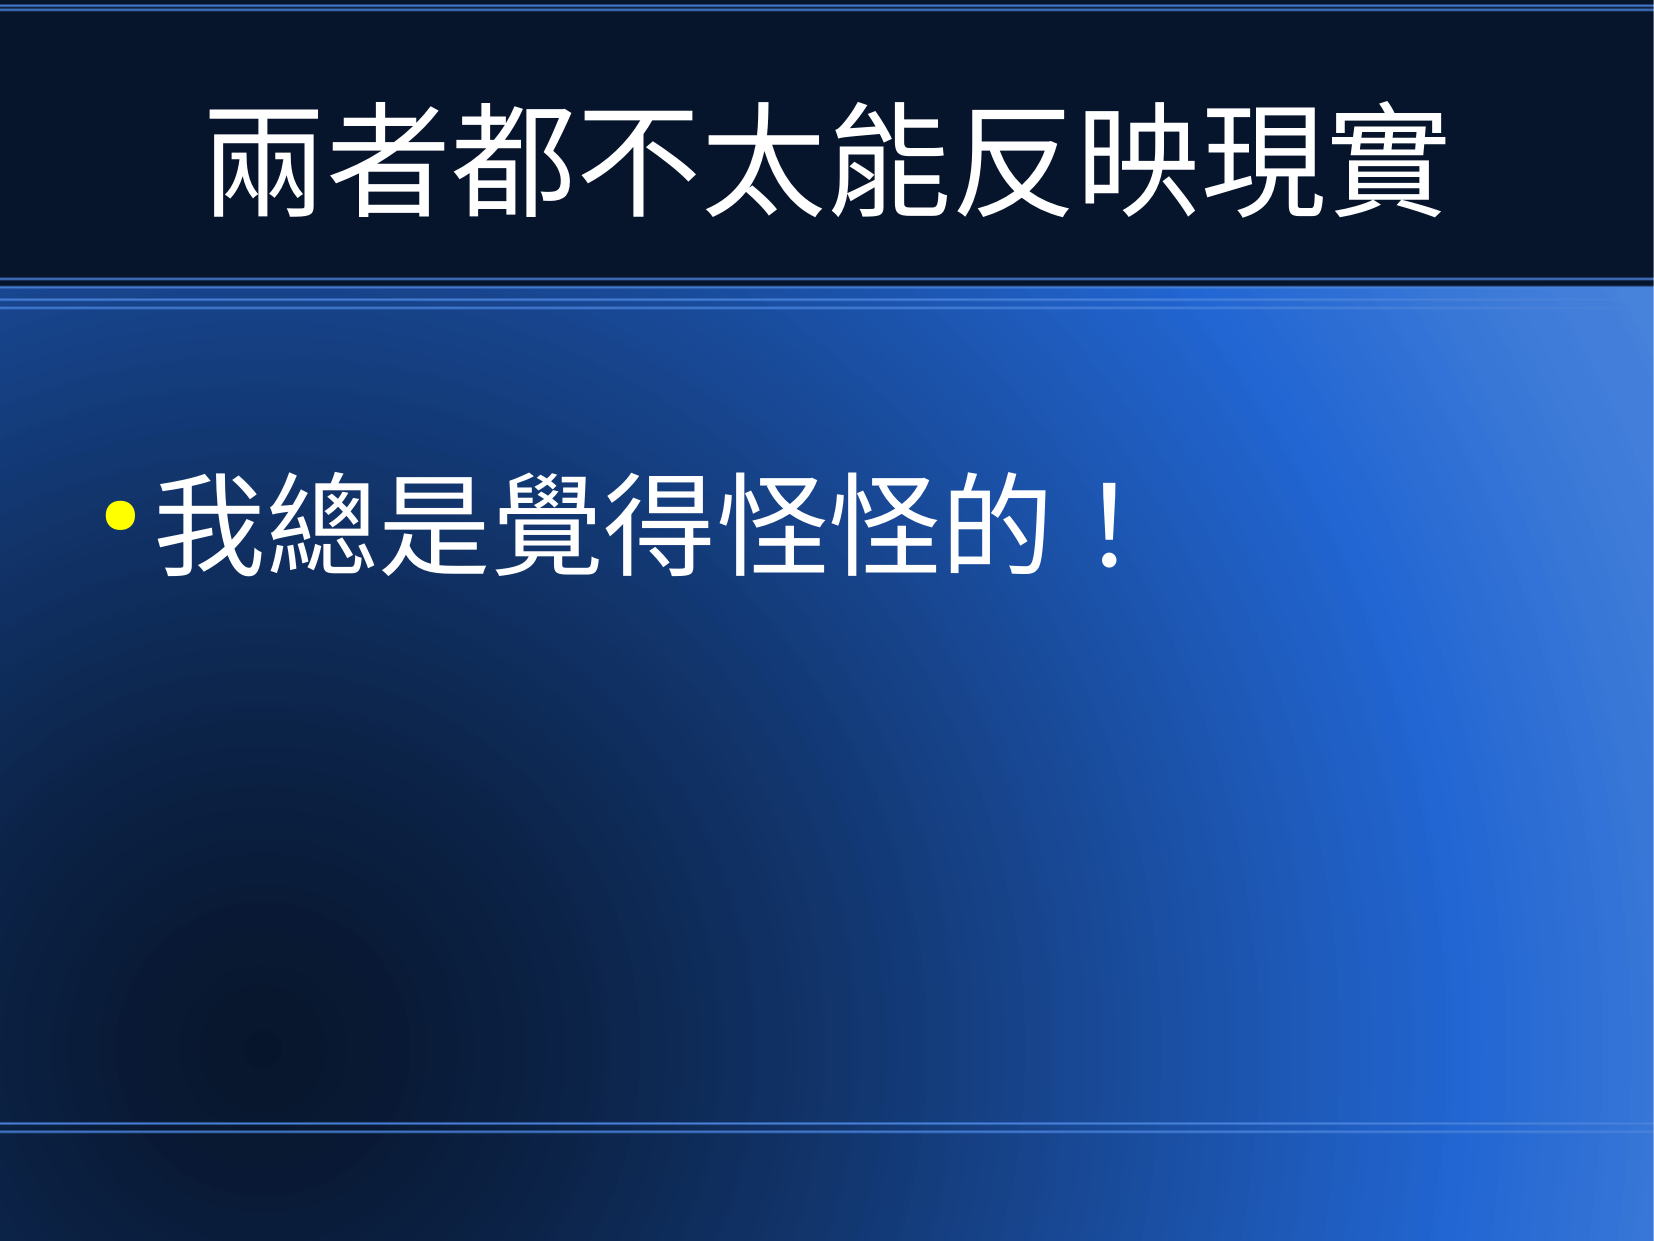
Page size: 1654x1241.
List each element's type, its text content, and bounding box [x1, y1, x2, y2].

picture [0, 0, 1654, 1241]
list 我總是覺得怪怪的！ [82, 355, 1571, 1241]
title 兩者都不太能反映現實 [82, 49, 1571, 257]
